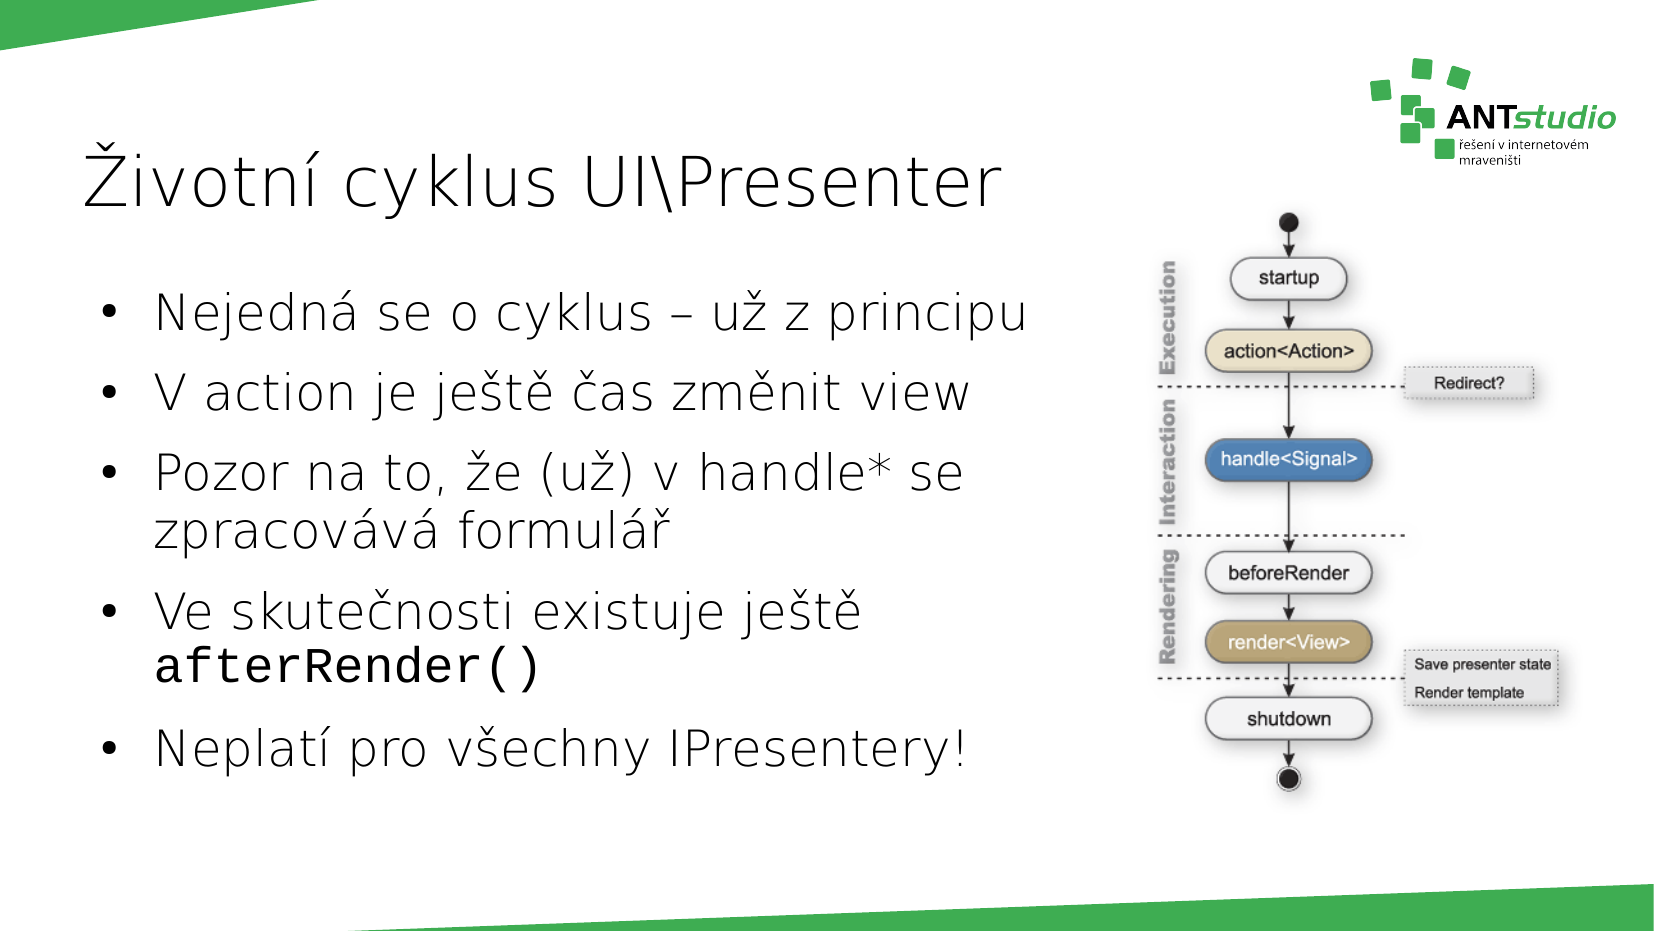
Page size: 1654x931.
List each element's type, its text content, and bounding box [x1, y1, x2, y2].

title Životní cyklus UI\Presenter [82, 104, 1571, 260]
picture [1146, 200, 1583, 815]
list Nejedná se o cyklus – už z principu V action je ještě čas změnit view Pozor na to, že (už) v handle* se zpracovává formulář Ve skutečnosti existuje ještě afterRender() Neplatí pro všechny IPresentery! [82, 283, 1063, 847]
picture [1370, 58, 1616, 165]
